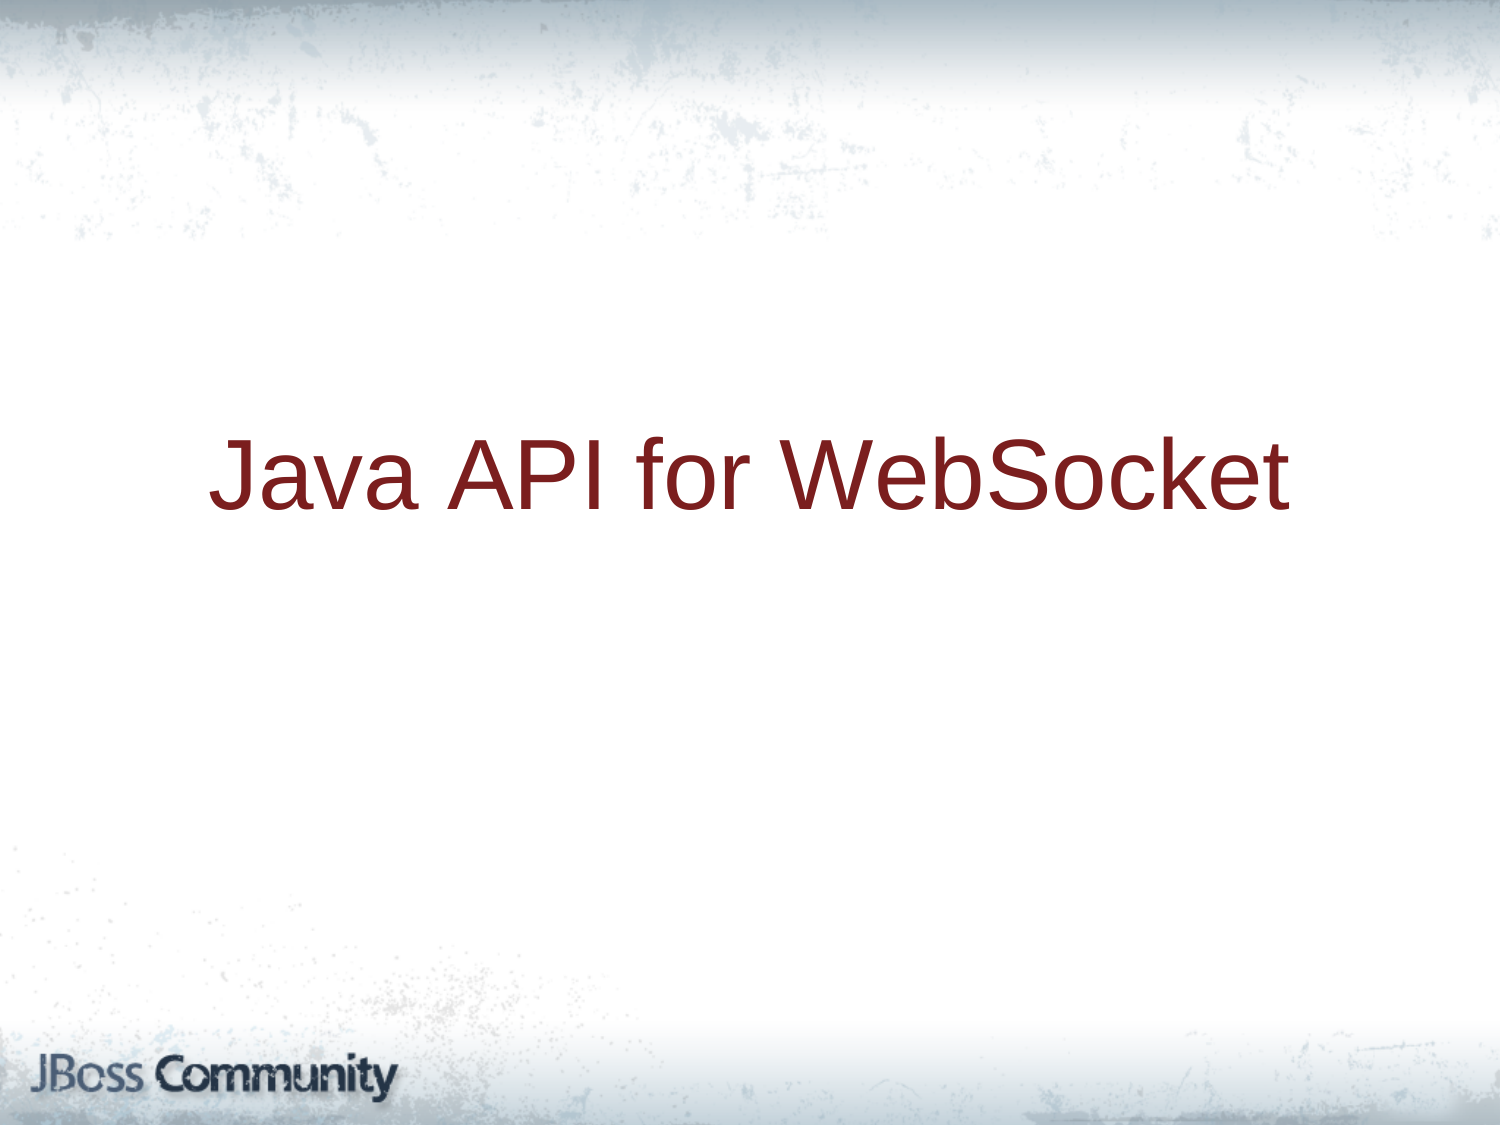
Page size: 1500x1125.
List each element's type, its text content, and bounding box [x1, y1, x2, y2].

subtitle Java API for WebSocket [112, 76, 1388, 1001]
picture [0, 0, 1500, 1125]
